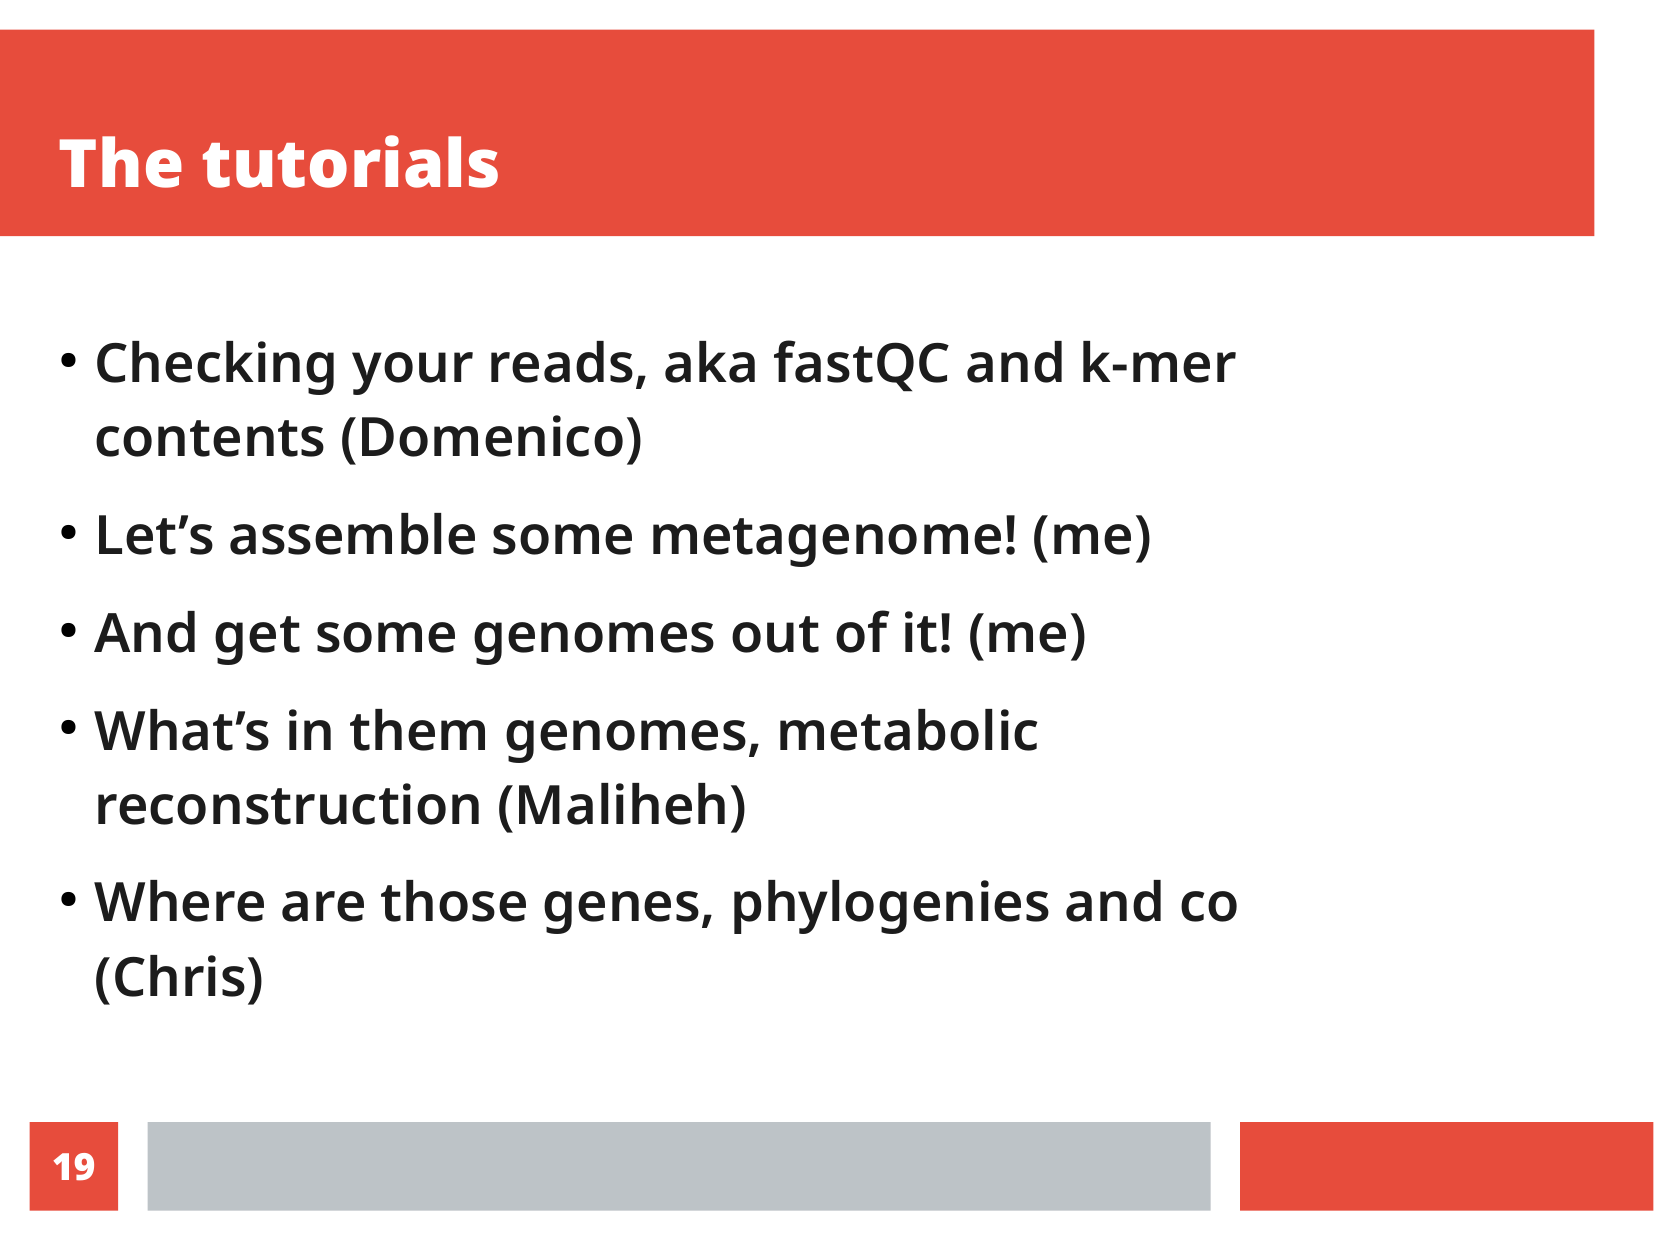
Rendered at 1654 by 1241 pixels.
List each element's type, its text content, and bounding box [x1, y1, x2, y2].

list Checking your reads, aka fastQC and k-mer contents (Domenico) Let’s assemble some metagenome! (me) And get some genomes out of it! (me) What’s in them genomes, metabolic reconstruction (Maliheh) Where are those genes, phylogenies and co (Chris) [59, 324, 1381, 1093]
title The tutorials [59, 59, 1595, 207]
